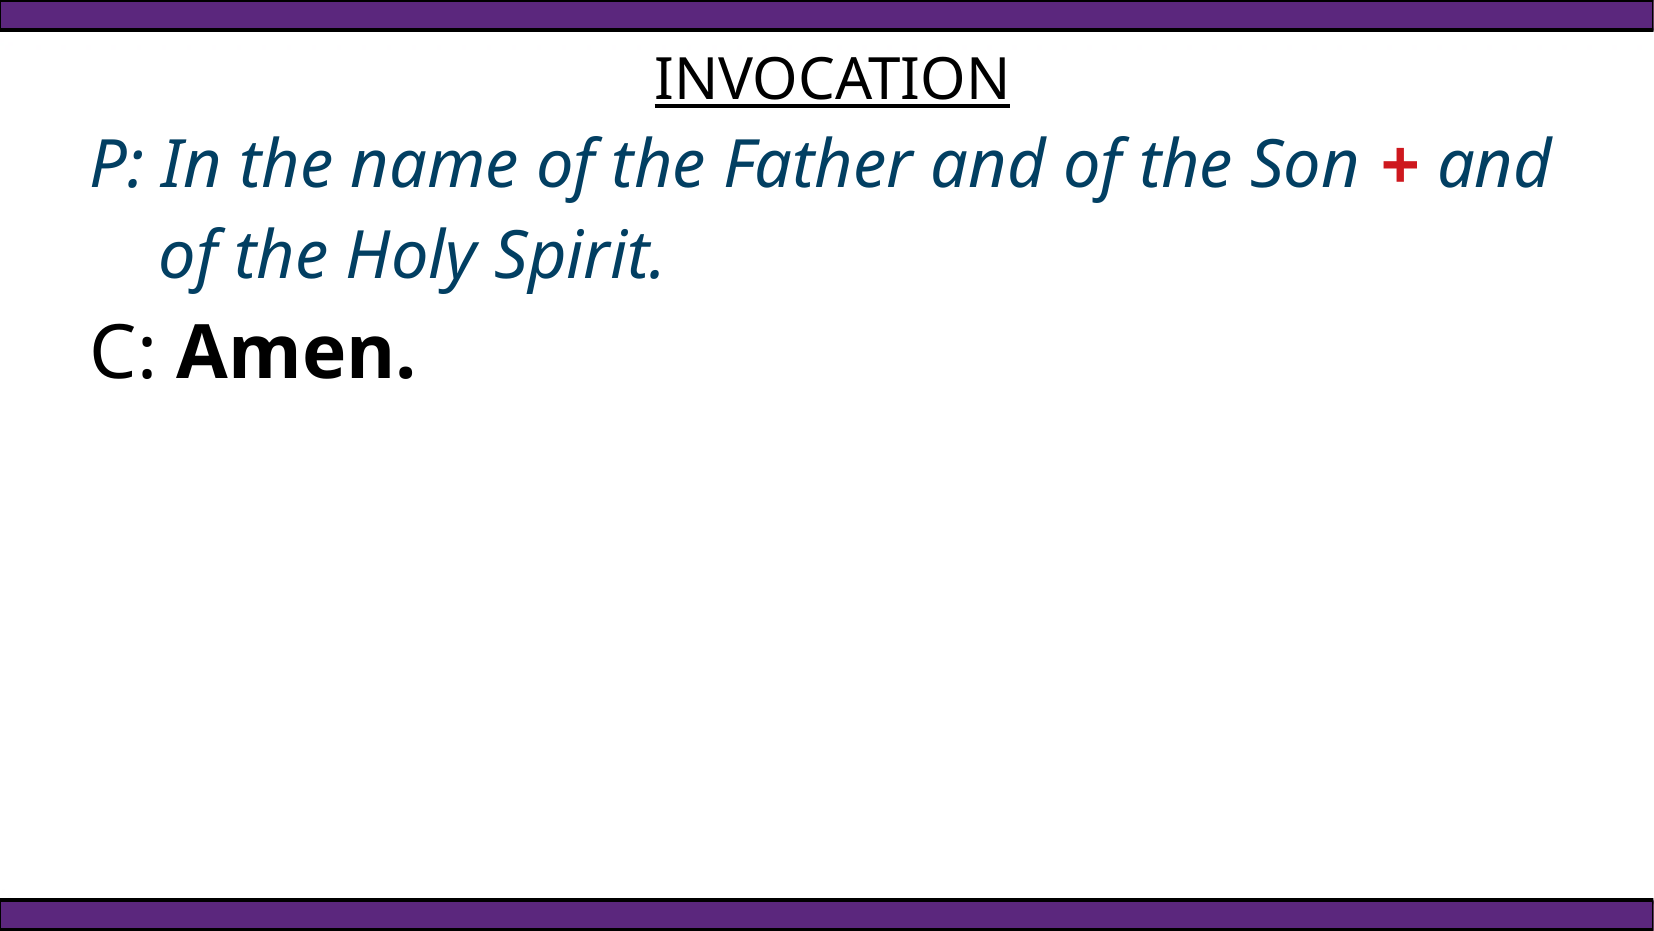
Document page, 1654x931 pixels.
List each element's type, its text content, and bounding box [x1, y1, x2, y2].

picture [0, 31, 1654, 900]
text_box [0, 0, 1654, 31]
text_box [0, 900, 1654, 931]
text_box INVOCATION P: In the name of the Father and of the Son + and of the Holy Spirit. C: Amen. [75, 30, 1591, 436]
